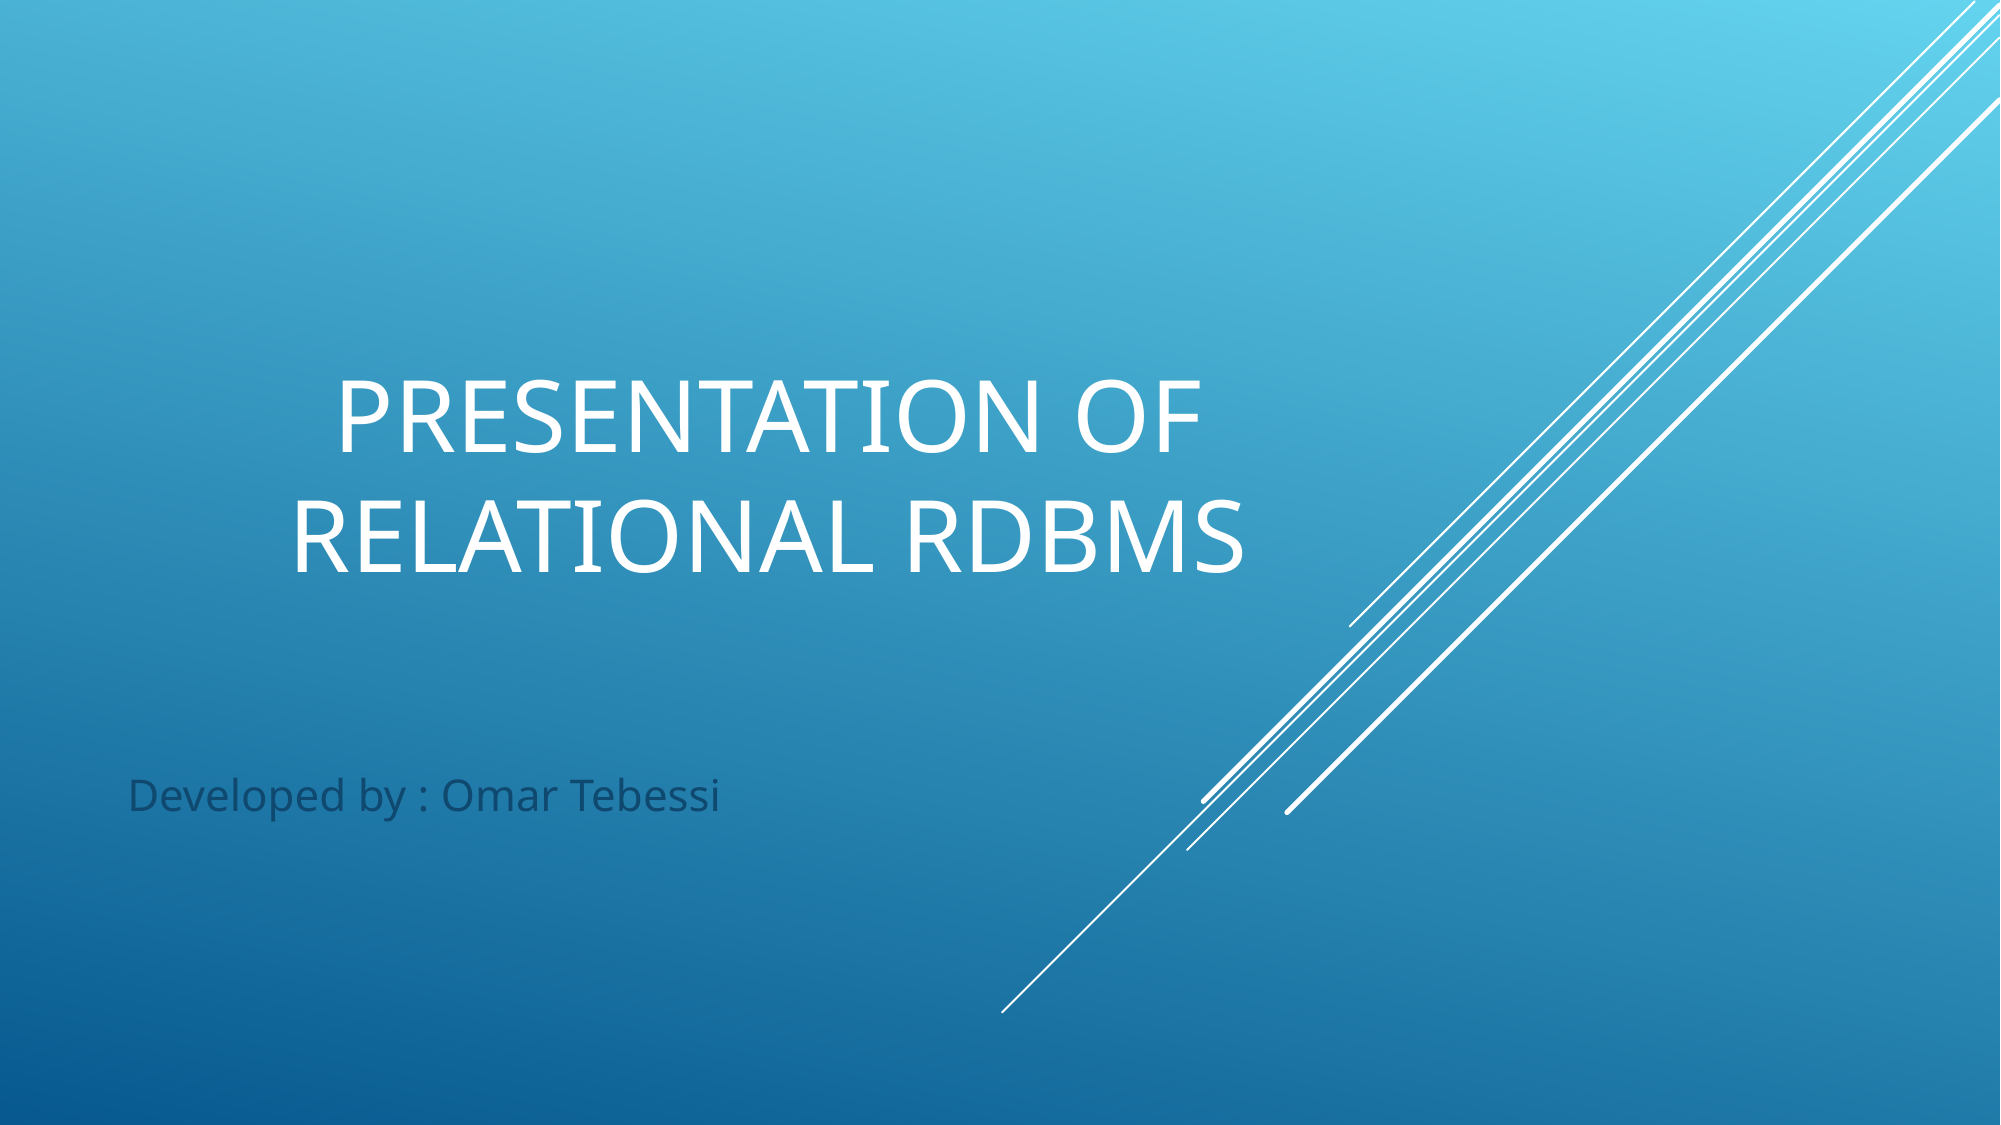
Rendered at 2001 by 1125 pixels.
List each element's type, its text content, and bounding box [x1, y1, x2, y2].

subtitle Developed by : Omar Tebessi [112, 630, 1163, 950]
title Presentation of relational RDbms [112, 112, 1425, 601]
